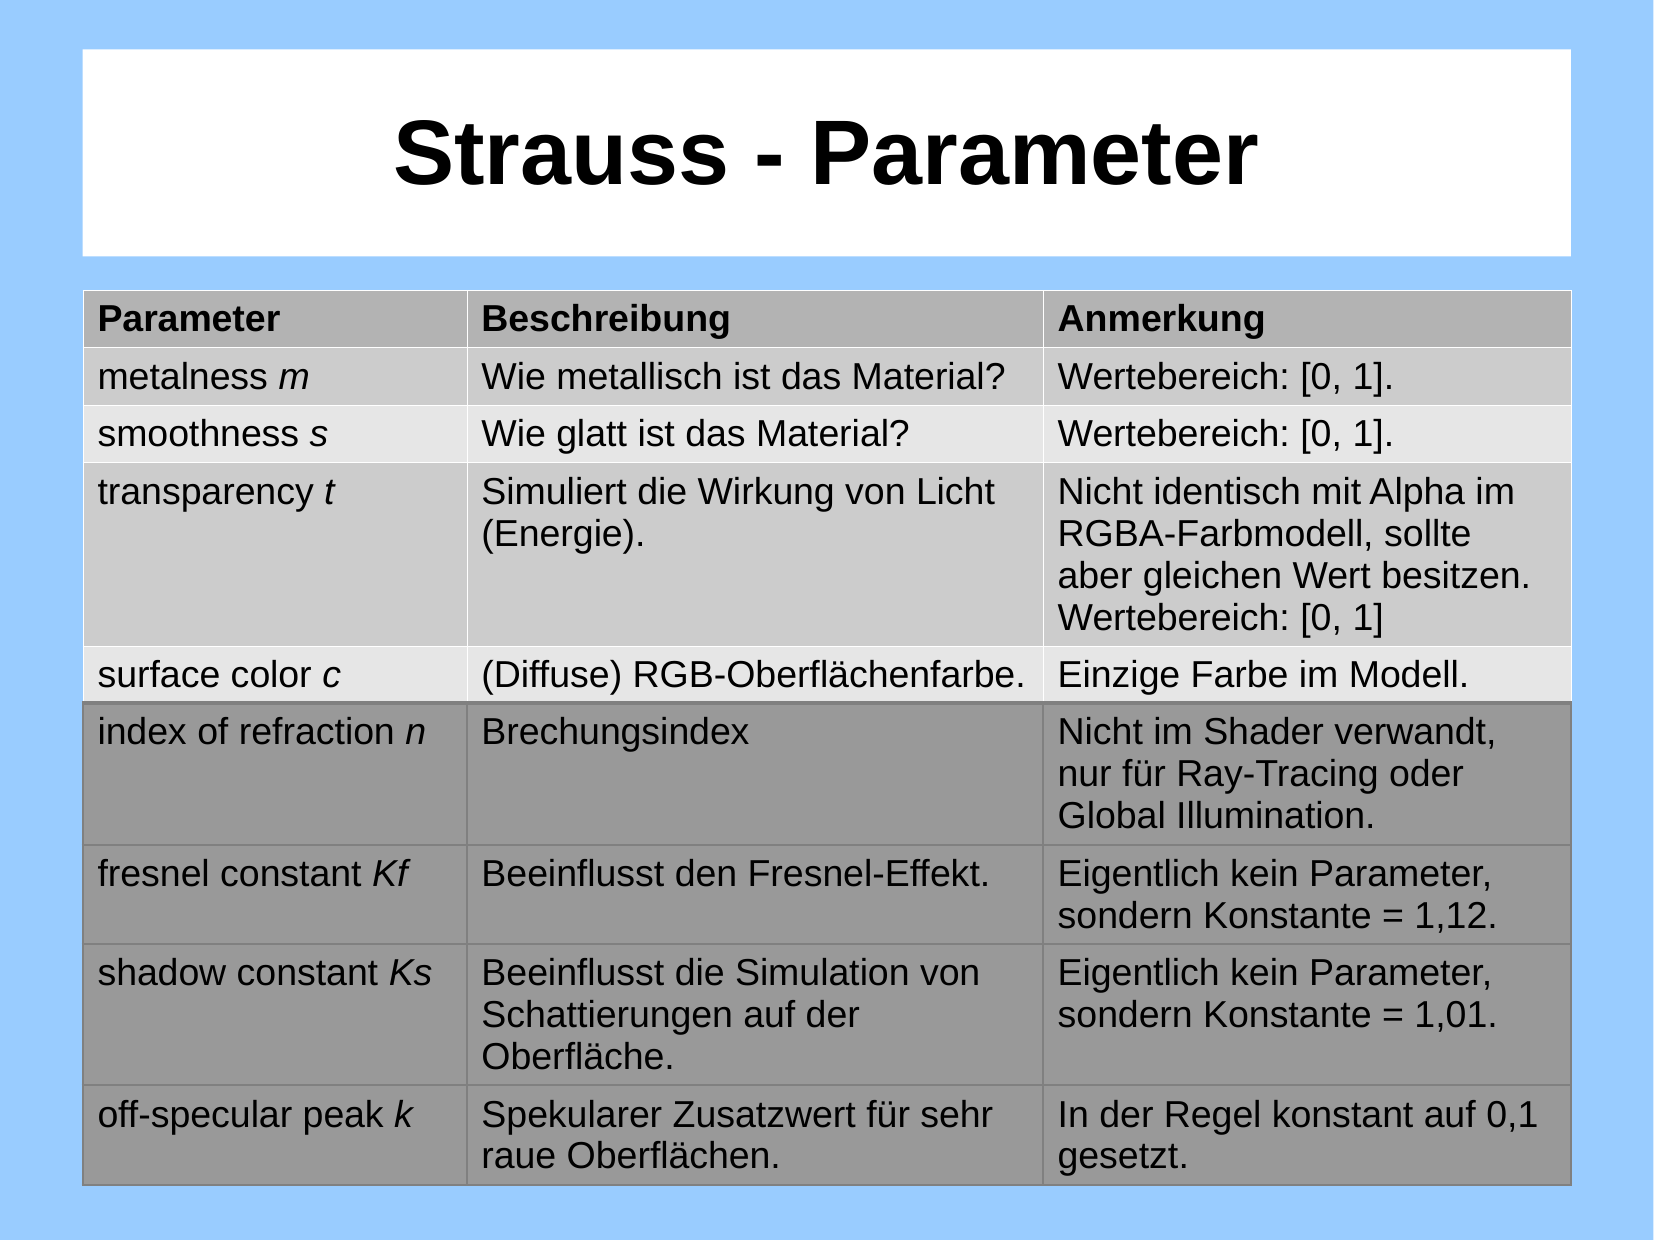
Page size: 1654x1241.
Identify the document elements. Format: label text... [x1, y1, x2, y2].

table_header Beschreibung [468, 291, 1043, 347]
table_cell Einzige Farbe im Modell. [1044, 647, 1571, 701]
table_cell Nicht im Shader verwandt, nur für Ray-Tracing oder Global Illumination. [1044, 705, 1570, 844]
title Strauss - Parameter [82, 49, 1571, 257]
table_cell index of refraction n [84, 705, 466, 844]
table_cell Spekularer Zusatzwert für sehr raue Oberflächen. [468, 1086, 1042, 1184]
table_cell Brechungsindex [468, 705, 1042, 844]
table_cell Wertebereich: [0, 1]. [1044, 406, 1571, 462]
table_cell Eigentlich kein Parameter, sondern Konstante = 1,01. [1044, 945, 1570, 1084]
table_cell (Diffuse) RGB-Oberflächenfarbe. [468, 647, 1043, 701]
table_cell Eigentlich kein Parameter, sondern Konstante = 1,12. [1044, 846, 1570, 943]
table_cell metalness m [84, 348, 467, 405]
table_cell In der Regel konstant auf 0,1 gesetzt. [1044, 1086, 1570, 1184]
table_cell Wie glatt ist das Material? [468, 406, 1043, 462]
table_cell smoothness s [84, 406, 467, 462]
table_header Anmerkung [1044, 291, 1571, 347]
table_cell Beeinflusst den Fresnel-Effekt. [468, 846, 1042, 943]
table_cell off-specular peak k [84, 1086, 466, 1184]
table_cell Beeinflusst die Simulation von Schattierungen auf der Oberfläche. [468, 945, 1042, 1084]
table_cell Wie metallisch ist das Material? [468, 348, 1043, 405]
table_cell fresnel constant Kf [84, 846, 466, 943]
table_cell shadow constant Ks [84, 945, 466, 1084]
table_cell Nicht identisch mit Alpha im RGBA-Farbmodell, sollte aber gleichen Wert besitzen. Wertebereich: [0, 1] [1044, 463, 1571, 646]
table_cell Wertebereich: [0, 1]. [1044, 348, 1571, 405]
table_cell Simuliert die Wirkung von Licht (Energie). [468, 463, 1043, 646]
table_cell surface color c [84, 647, 467, 701]
table_header Parameter [84, 291, 467, 347]
table_cell transparency t [84, 463, 467, 646]
